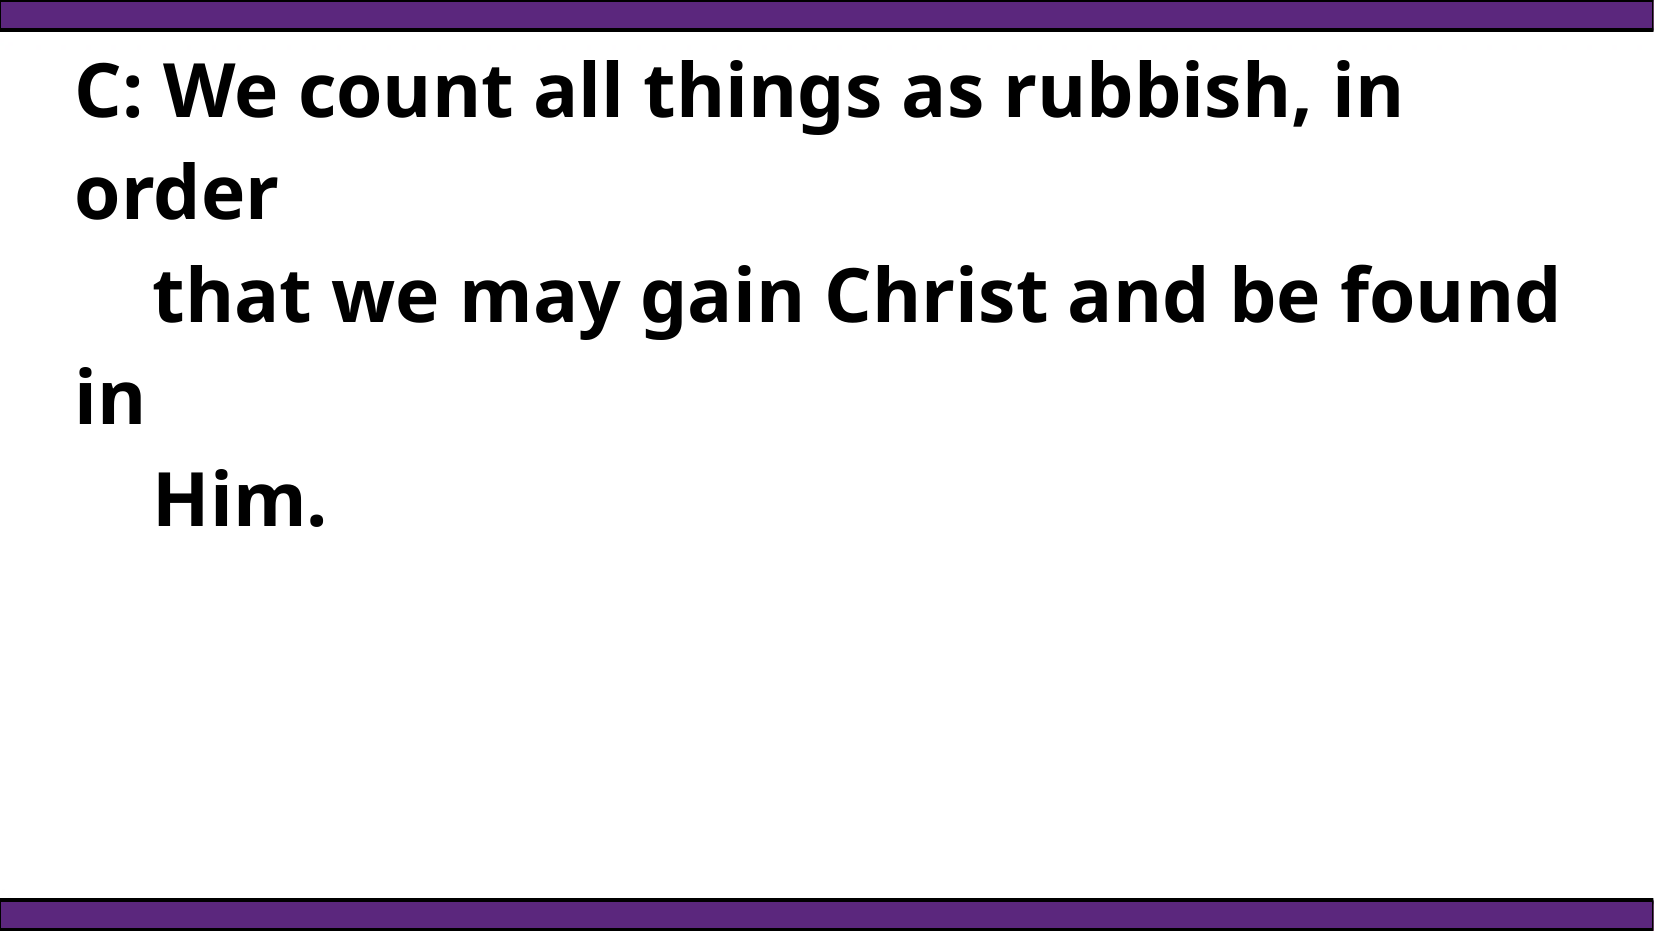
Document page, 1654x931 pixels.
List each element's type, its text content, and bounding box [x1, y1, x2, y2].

text_box [0, 0, 1654, 31]
picture [0, 31, 1654, 900]
text_box C: We count all things as rubbish, in order that we may gain Christ and be found in Him. [60, 30, 1591, 361]
text_box [0, 900, 1654, 931]
